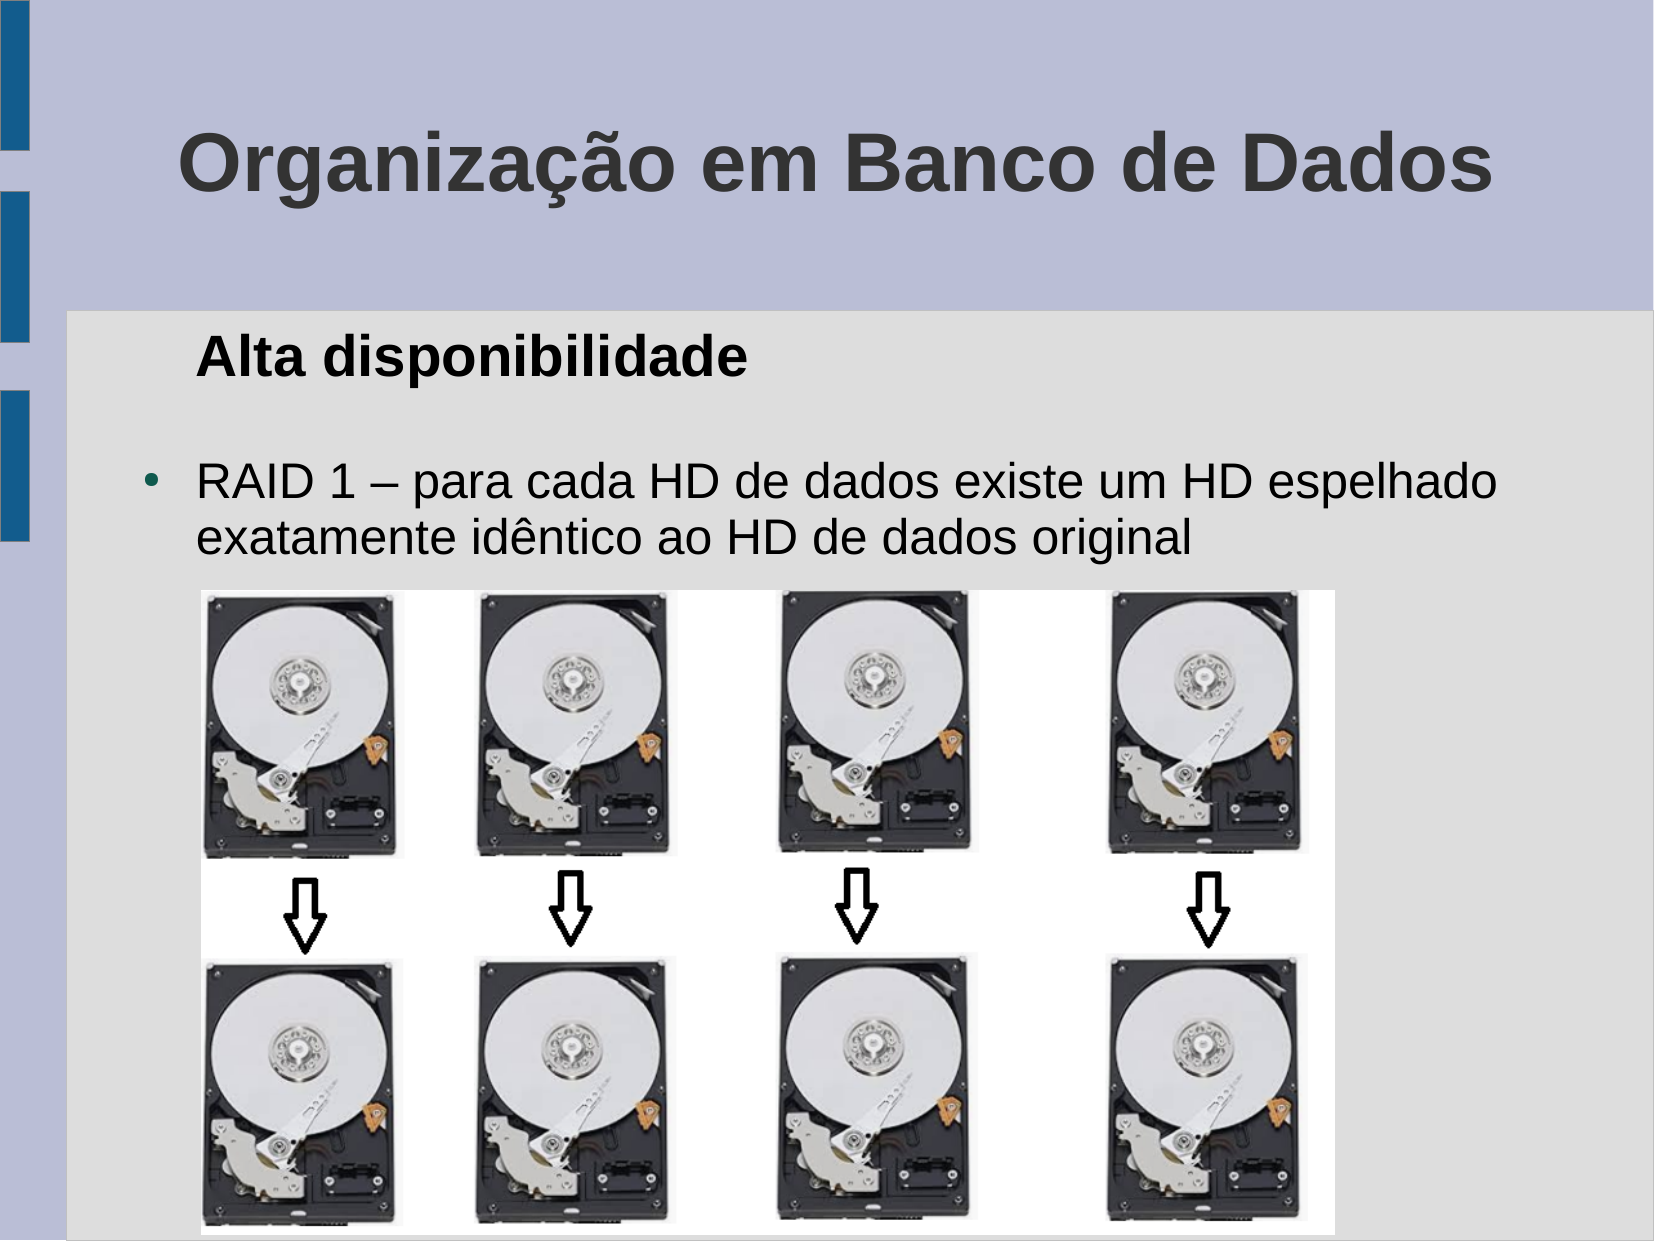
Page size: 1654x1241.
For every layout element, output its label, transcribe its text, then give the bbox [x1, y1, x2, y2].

picture [201, 590, 1335, 1235]
list Alta disponibilidade RAID 1 – para cada HD de dados existe um HD espelhado exatamente idêntico ao HD de dados original [124, 323, 1597, 1217]
title Organização em Banco de Dados [82, 59, 1592, 267]
